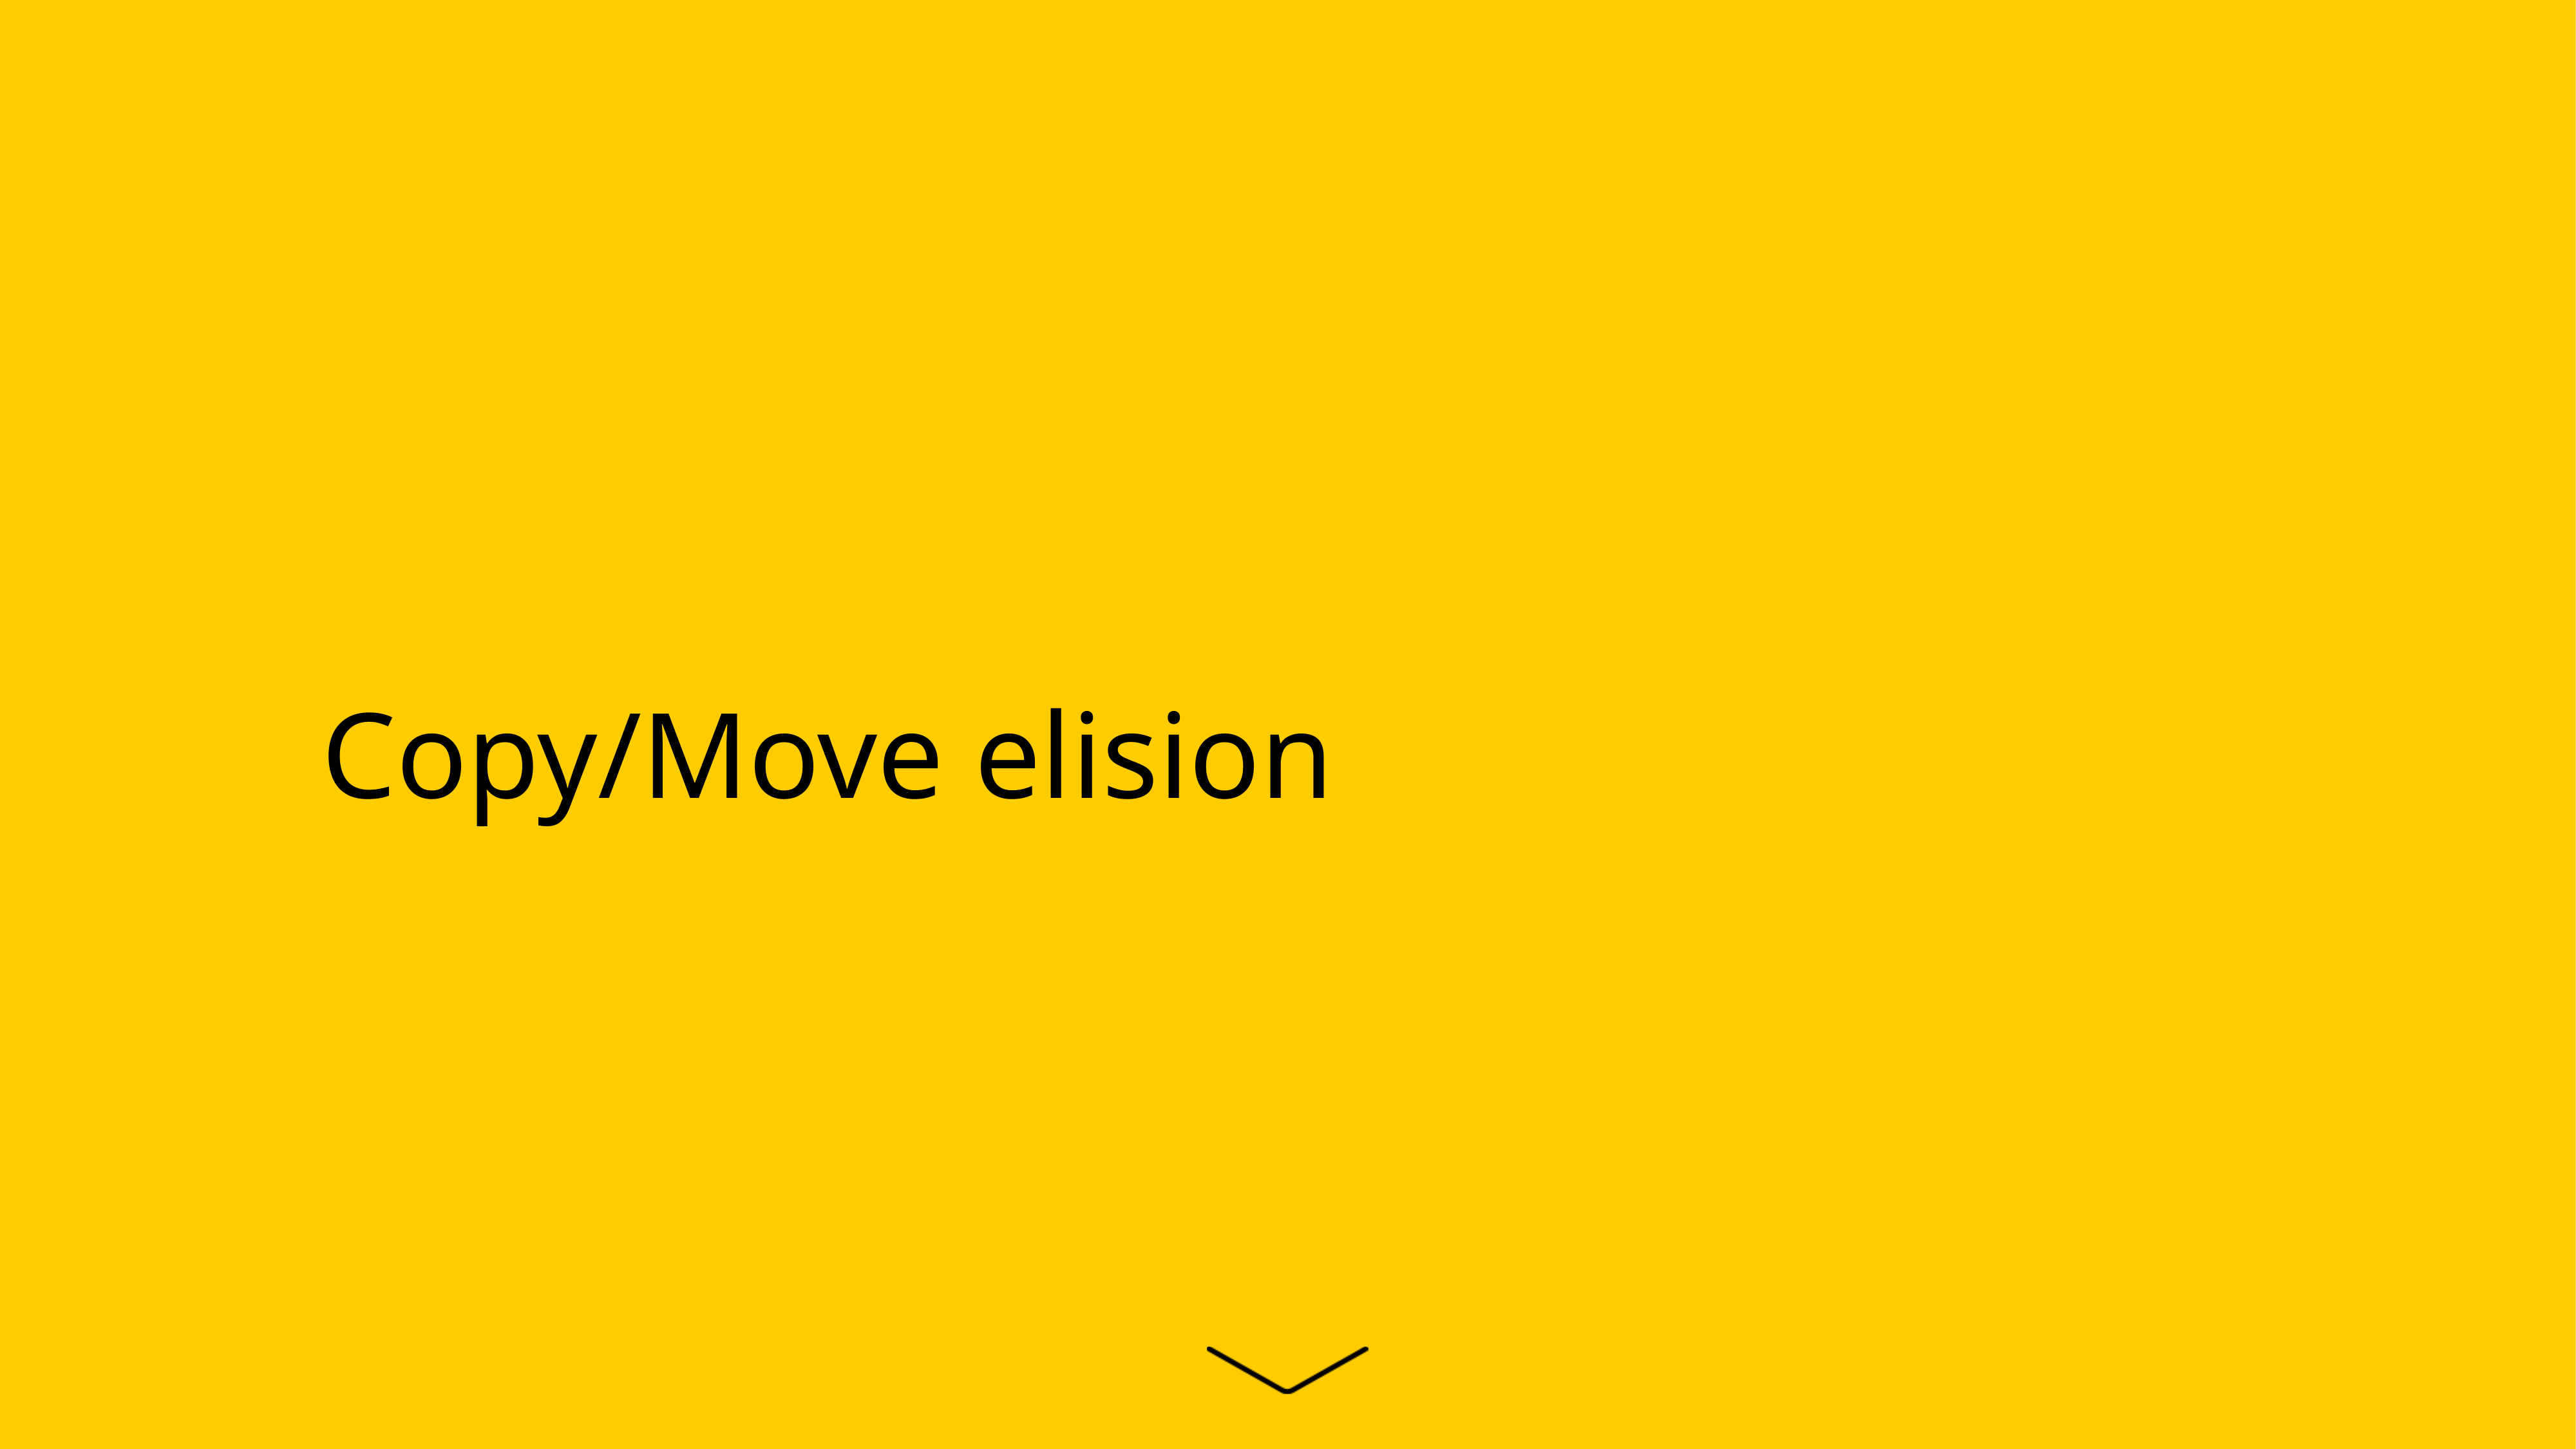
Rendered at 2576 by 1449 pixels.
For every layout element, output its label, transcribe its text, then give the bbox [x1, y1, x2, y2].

picture [1207, 1347, 1368, 1396]
title Copy/Move elision [321, 429, 2253, 1074]
